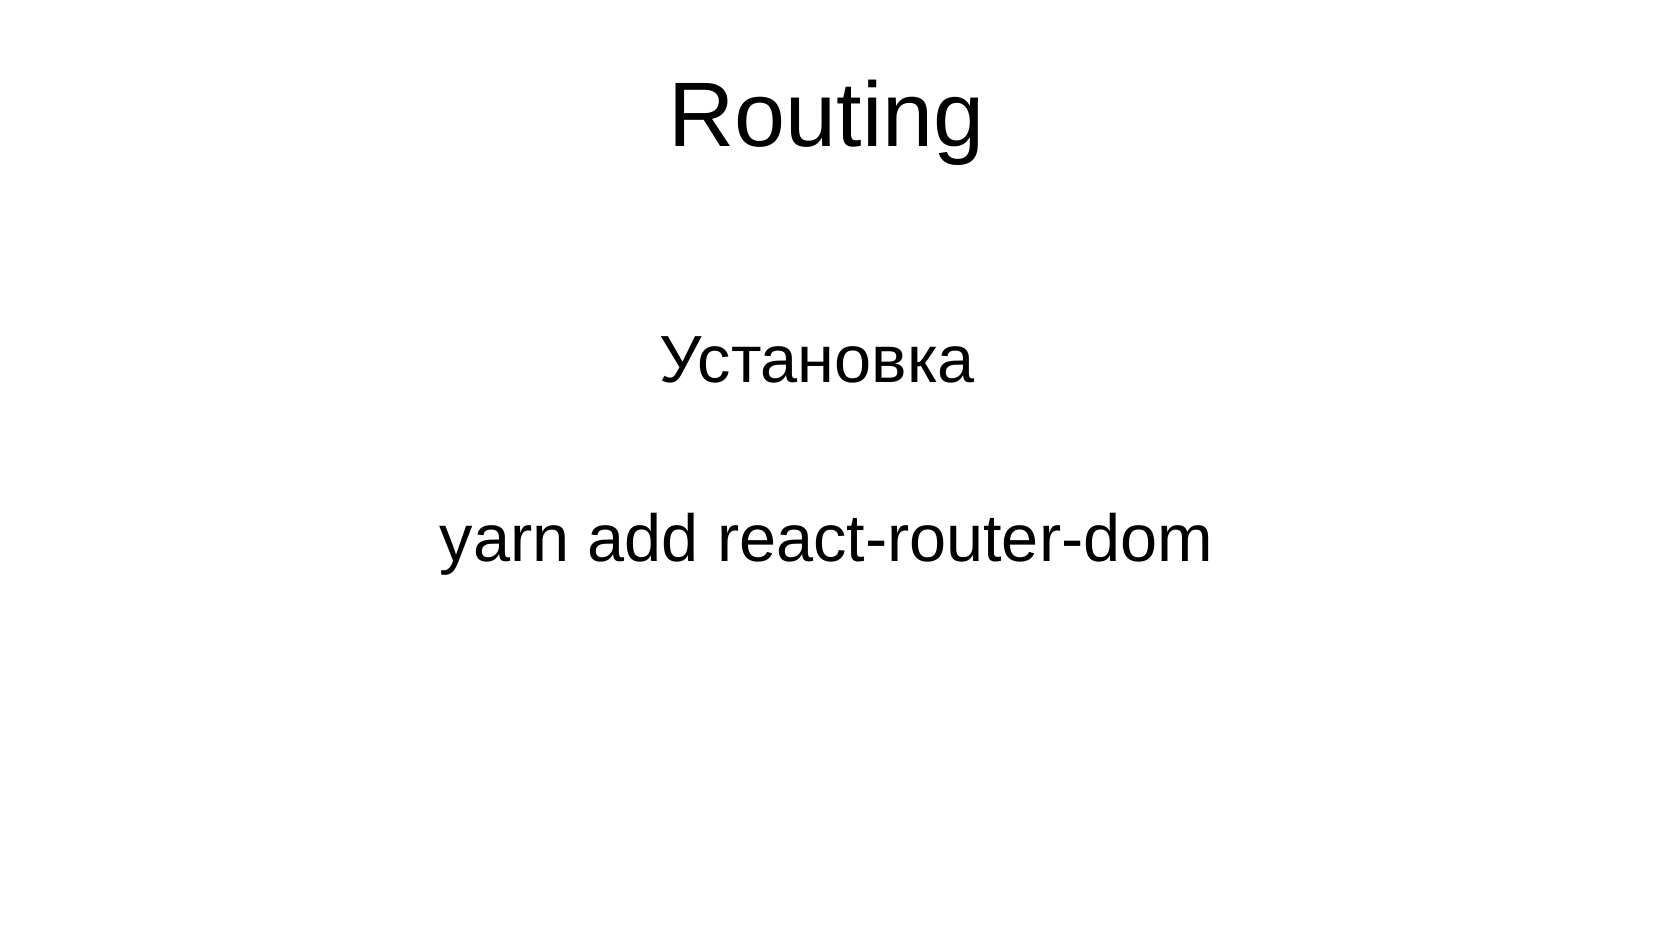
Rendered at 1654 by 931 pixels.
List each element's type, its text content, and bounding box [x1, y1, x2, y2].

list Установка yarn add react-router-dom [82, 217, 1571, 758]
title Routing [82, 37, 1571, 193]
